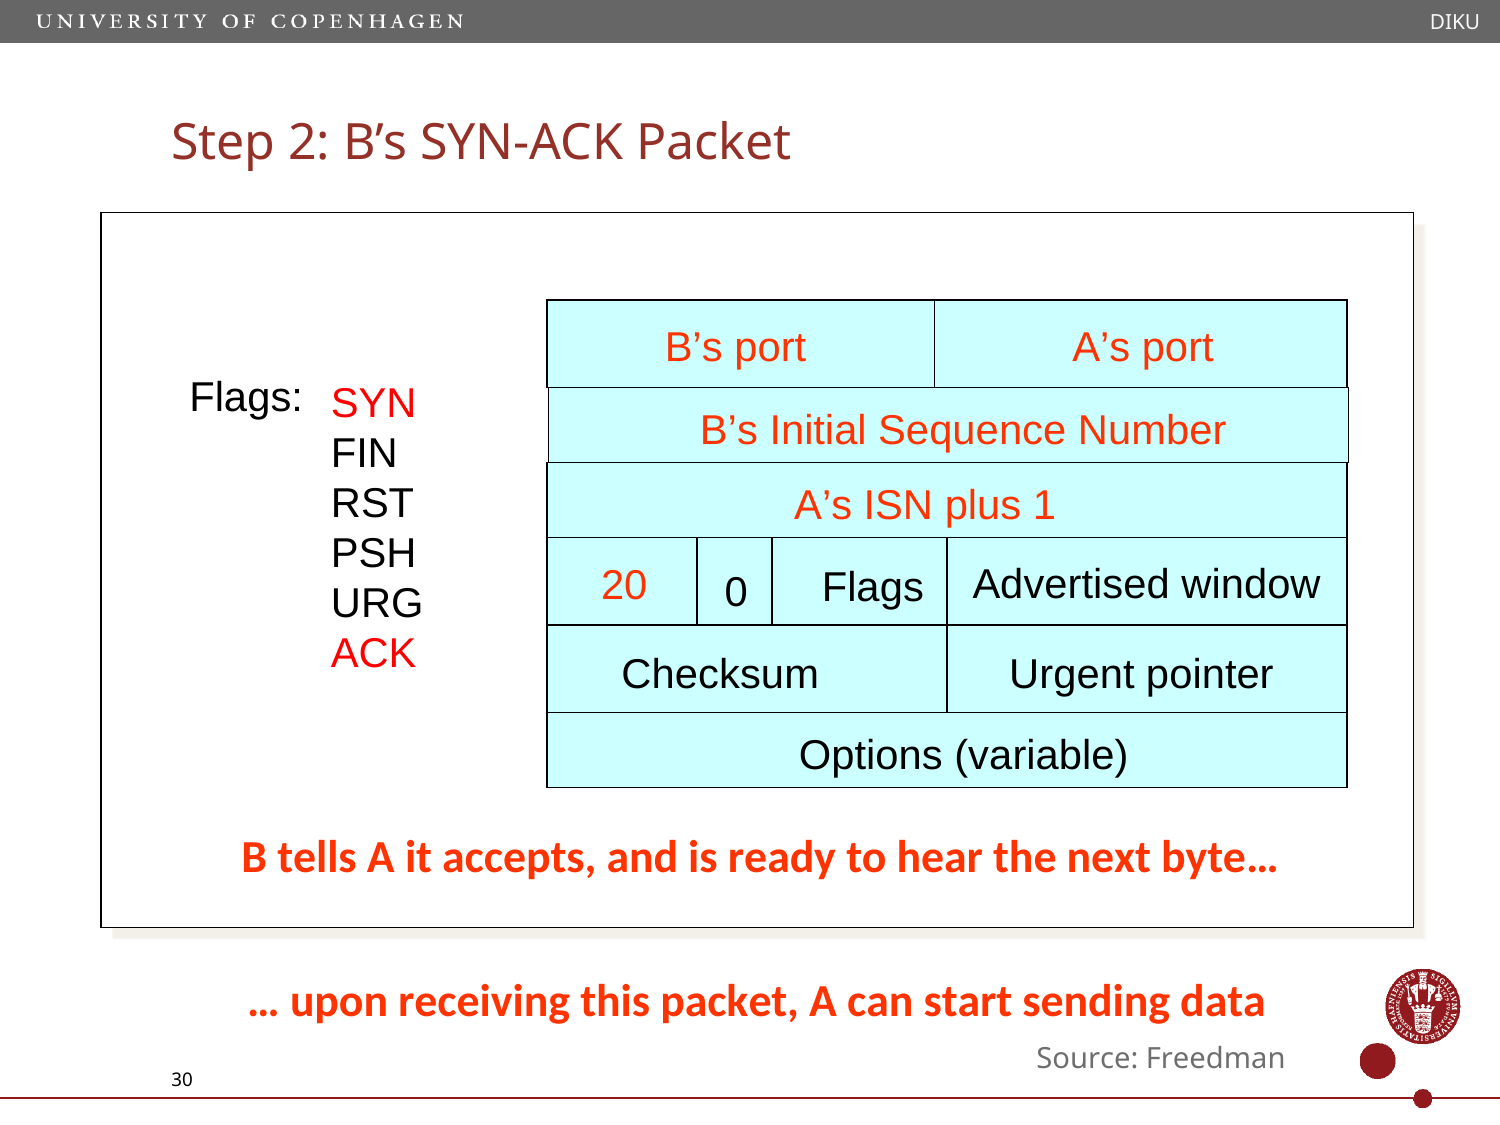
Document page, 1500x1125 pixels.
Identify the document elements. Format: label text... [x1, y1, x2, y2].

text_box … upon receiving this packet, A can start sending data [232, 962, 1281, 1033]
title Step 2: B’s SYN-ACK Packet [171, 75, 1329, 171]
text_box <number> [171, 1067, 522, 1092]
text_box Source: Freedman [1021, 1031, 1341, 1083]
text_box B tells A it accepts, and is ready to hear the next byte… [226, 819, 1295, 890]
picture [0, 910, 1500, 1122]
text_box B’s port [650, 312, 822, 379]
text_box 0 [709, 557, 763, 624]
text_box Flags [807, 551, 940, 618]
text_box Checksum [606, 639, 835, 705]
text_box 20 [586, 549, 696, 616]
text_box Flags: [174, 362, 319, 428]
text_box Advertised window [957, 549, 1336, 616]
text_box SYN FIN RST PSH URG ACK [316, 368, 439, 684]
text_box DIKU [469, 0, 1495, 43]
text_box [100, 212, 1414, 928]
text_box B’s Initial Sequence Number [685, 395, 1242, 461]
text_box A’s port [1057, 312, 1229, 379]
text_box Urgent pointer [994, 639, 1289, 705]
text_box A’s ISN plus 1 [779, 470, 1072, 536]
text_box 20 [698, 549, 762, 616]
text_box Options (variable) [784, 720, 1144, 786]
